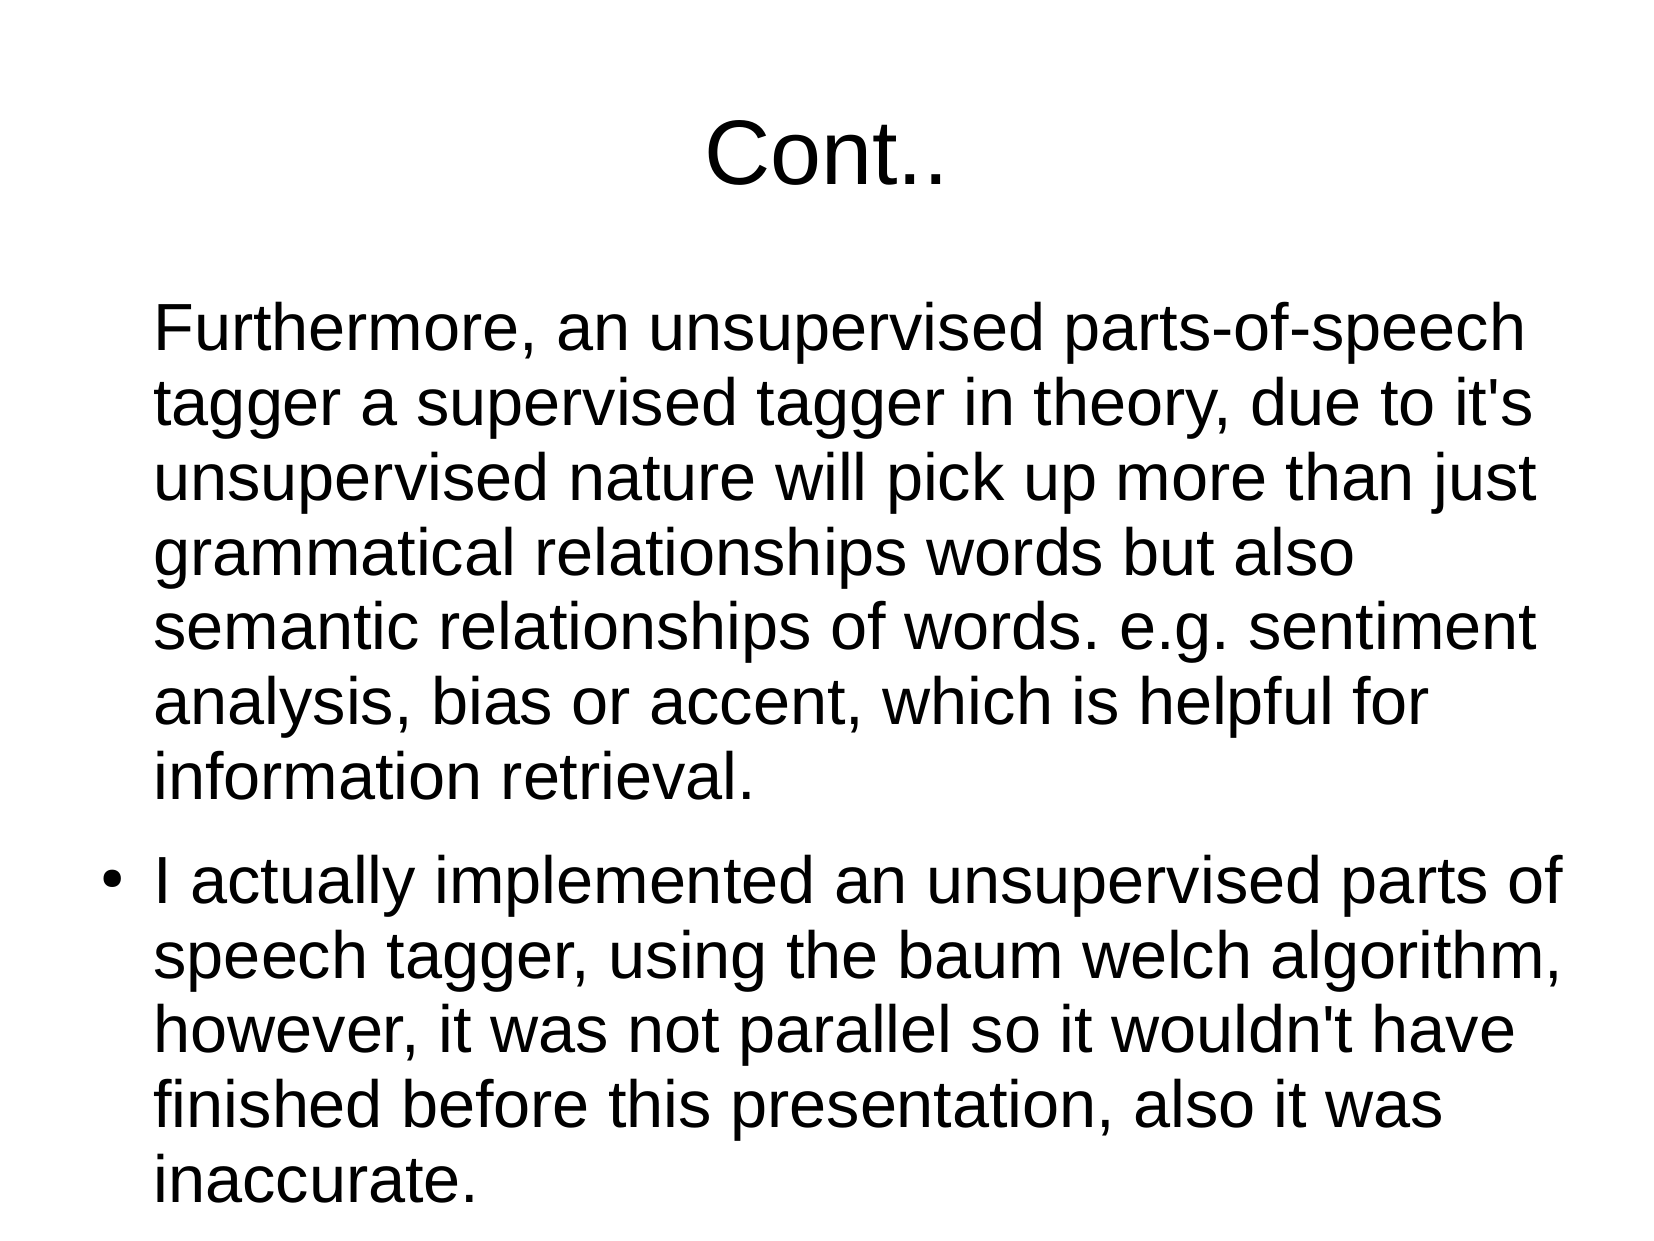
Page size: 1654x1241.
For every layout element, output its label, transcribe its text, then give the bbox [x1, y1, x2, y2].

title Cont.. [82, 49, 1571, 257]
list Furthermore, an unsupervised parts-of-speech tagger a supervised tagger in theory, due to it's unsupervised nature will pick up more than just grammatical relationships words but also semantic relationships of words. e.g. sentiment analysis, bias or accent, which is helpful for information retrieval. I actually implemented an unsupervised parts of speech tagger, using the baum welch algorithm, however, it was not parallel so it wouldn't have finished before this presentation, also it was inaccurate. [82, 290, 1571, 1217]
